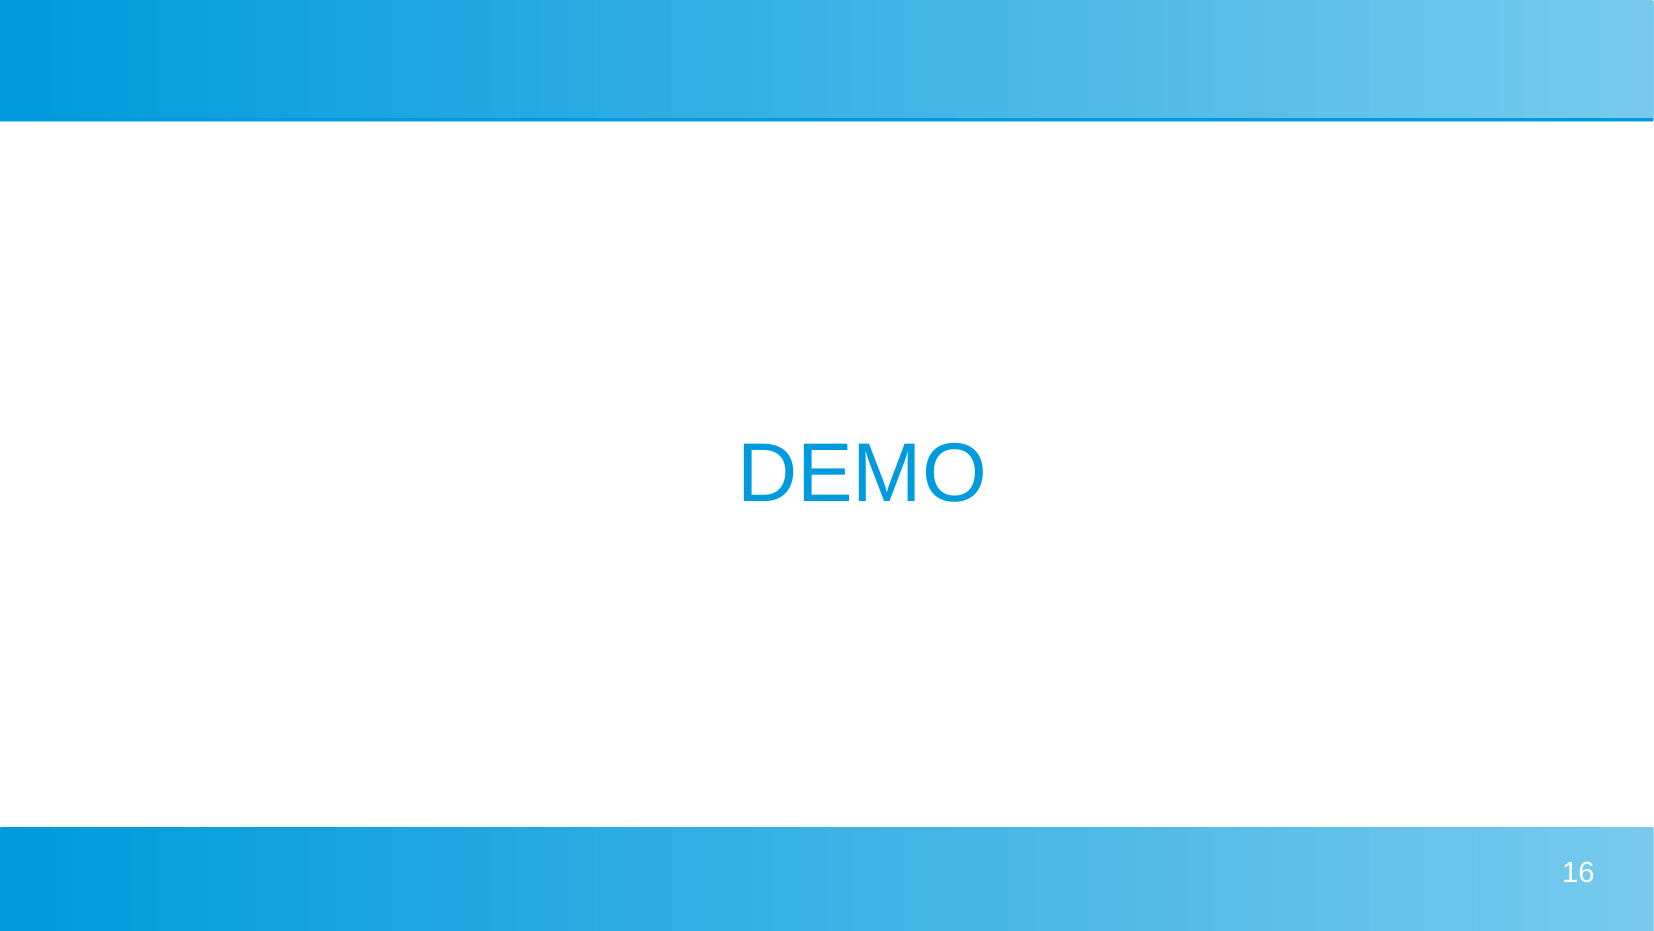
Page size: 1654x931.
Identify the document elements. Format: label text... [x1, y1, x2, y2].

list DEMO [59, 177, 1595, 768]
